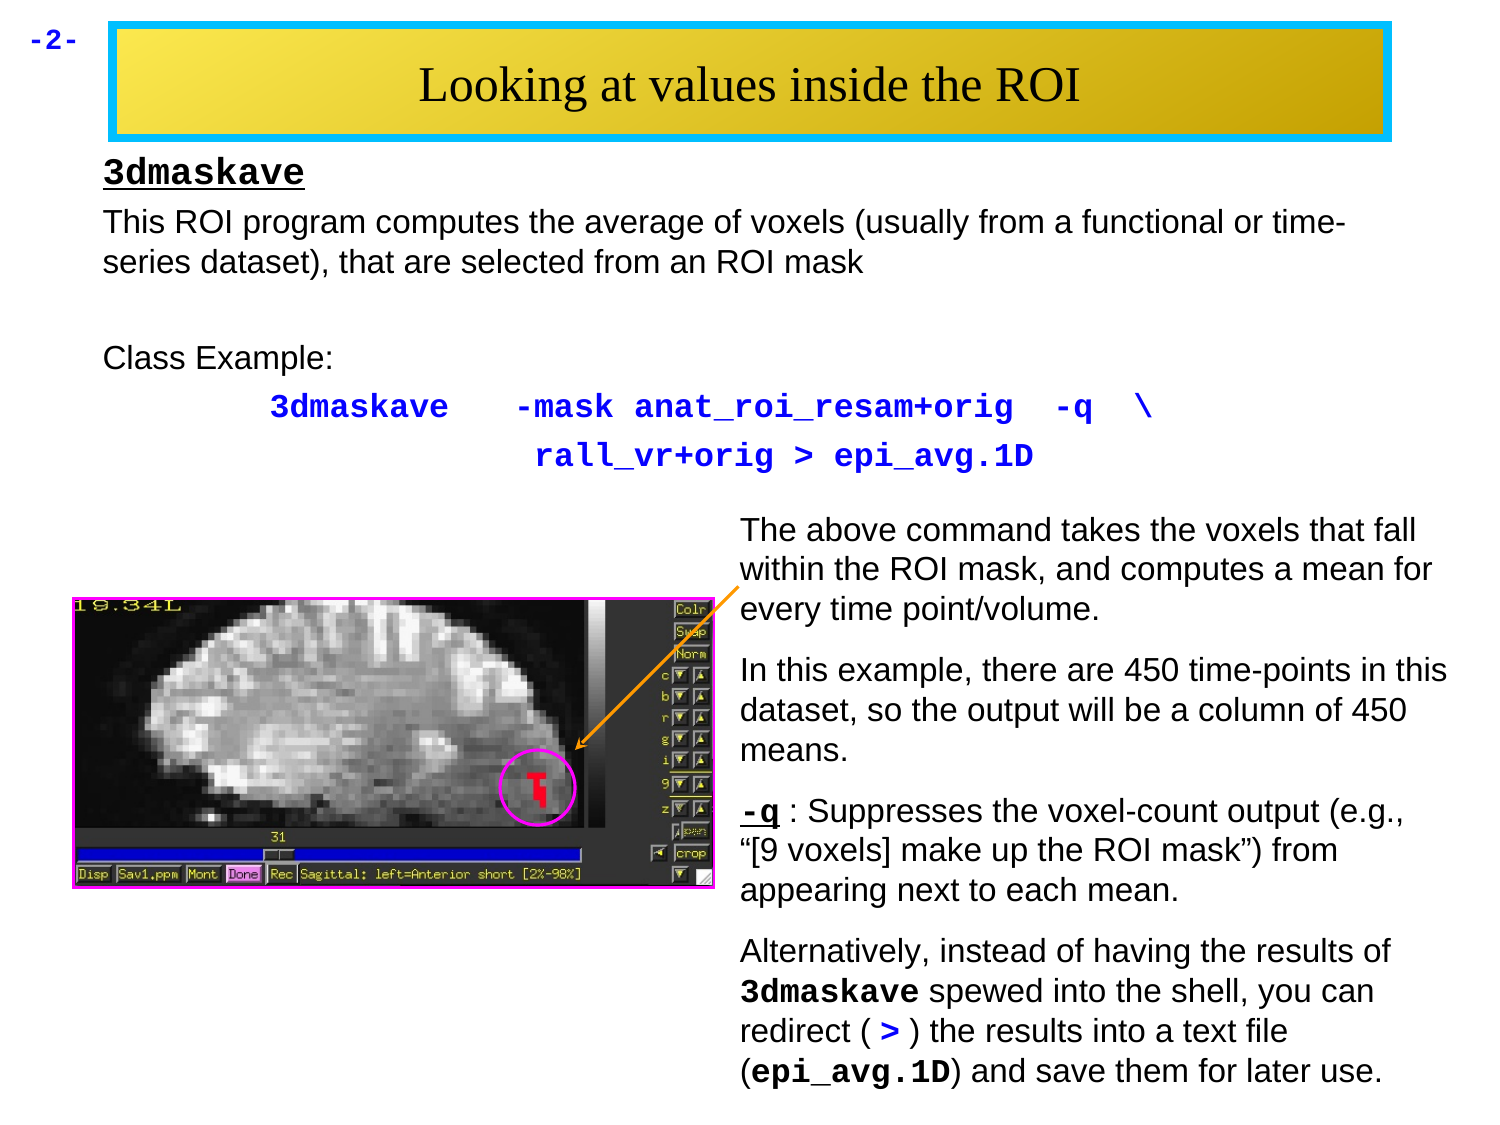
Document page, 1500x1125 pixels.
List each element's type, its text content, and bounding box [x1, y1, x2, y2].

text_box The above command takes the voxels that fall within the ROI mask, and computes a mean for every time point/volume. In this example, there are 450 time-points in this dataset, so the output will be a column of 450 means. -q : Suppresses the voxel-count output (e.g., “[9 voxels] make up the ROI mask”) from appearing next to each mean. Alternatively, instead of having the results of 3dmaskave spewed into the shell, you can redirect ( > ) the results into a text file (epi_avg.1D) and save them for later use. [725, 499, 1476, 1097]
list 3dmaskave This ROI program computes the average of voxels (usually from a functional or time-series dataset), that are selected from an ROI mask Class Example: 3dmaskave -mask anat_roi_resam+orig -q \ rall_vr+orig > epi_avg.1D [87, 87, 1450, 606]
picture [75, 600, 713, 886]
title Looking at values inside the ROI [112, 25, 1388, 138]
list 3dmaskave This ROI program computes the average of voxels (usually from a functional or time-series dataset), that are selected from an ROI mask Class Example: 3dmaskave -mask anat_roi_resam+orig -q \ rall_vr+orig > epi_avg.1D [87, 604, 1450, 1100]
